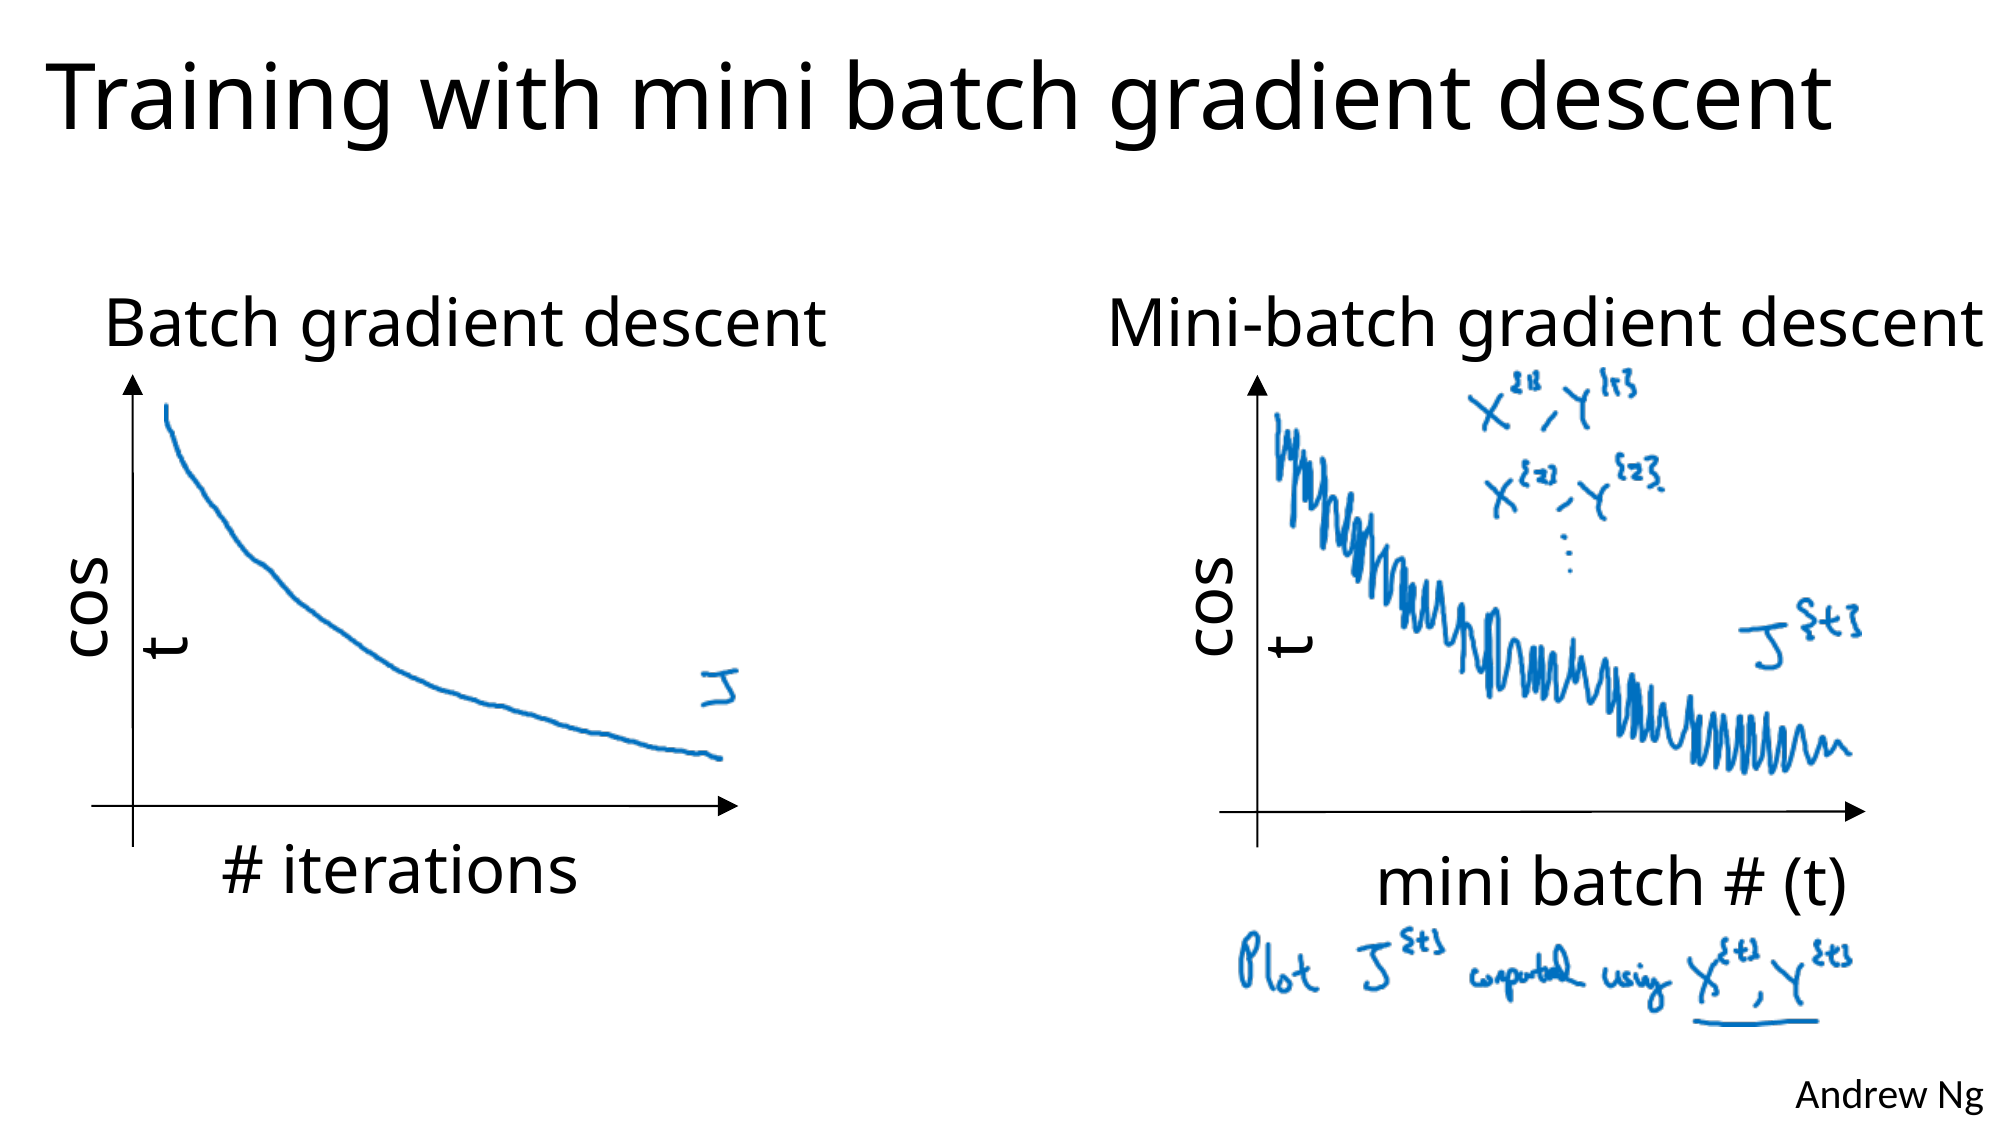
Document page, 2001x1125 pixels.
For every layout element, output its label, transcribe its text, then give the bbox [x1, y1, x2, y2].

title Training with mini batch gradient descent [30, 29, 2000, 248]
text_box Batch gradient descent [89, 272, 844, 367]
picture [164, 367, 1862, 1027]
text_box Mini-batch gradient descent [1091, 272, 2000, 367]
text_box cost [33, 522, 164, 676]
